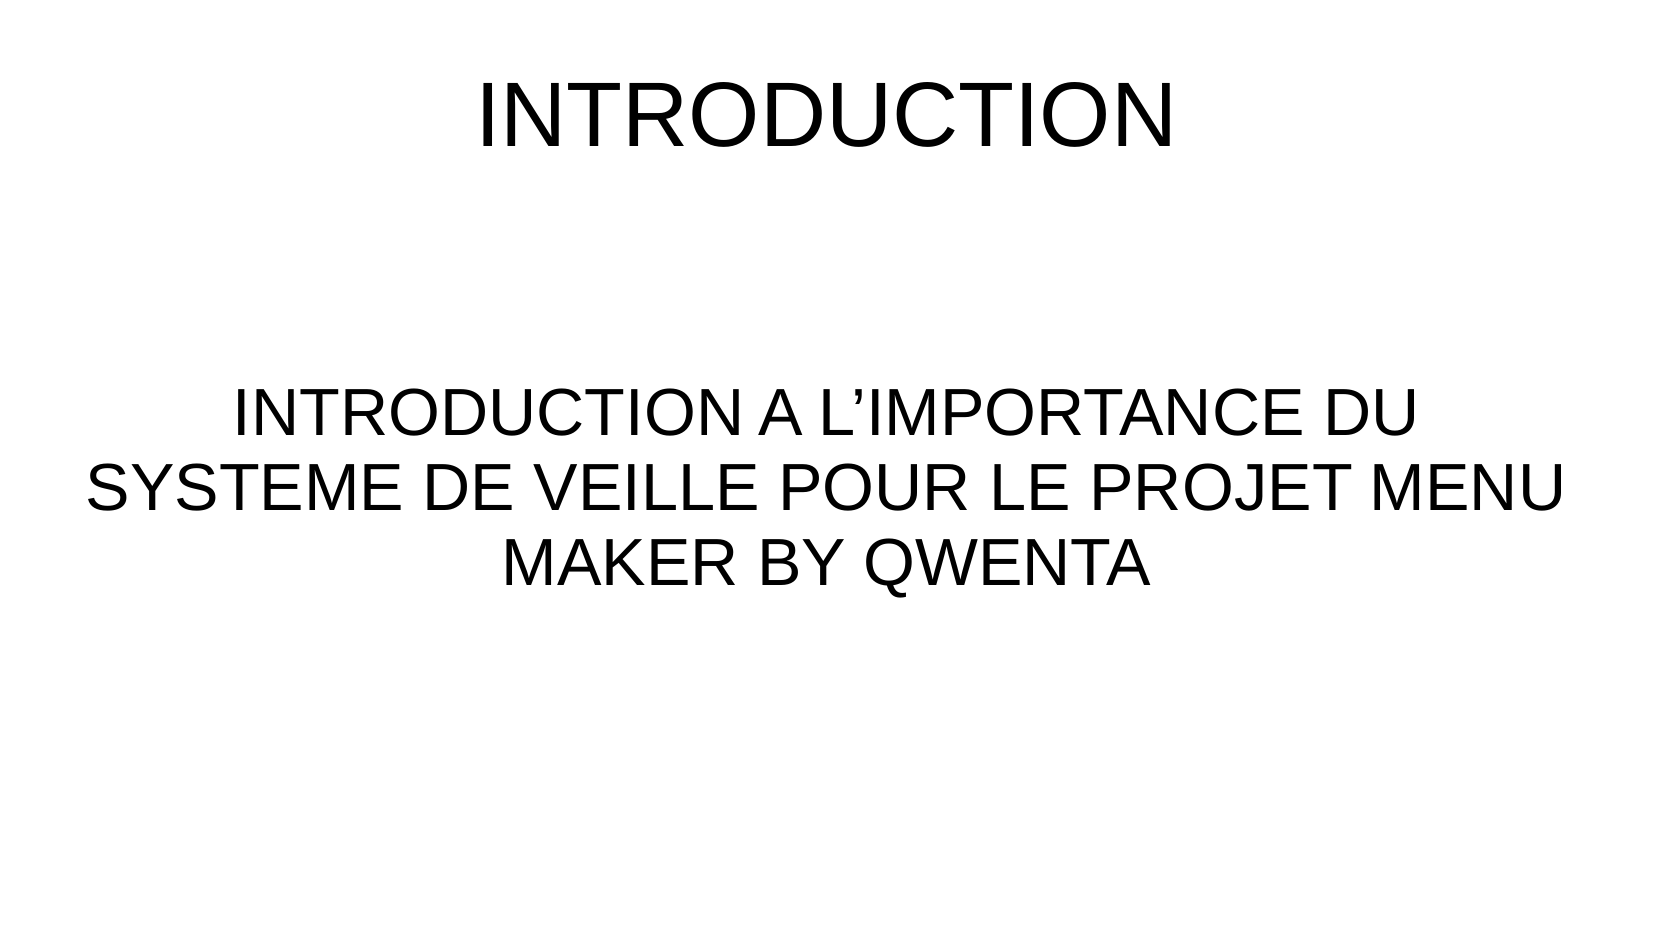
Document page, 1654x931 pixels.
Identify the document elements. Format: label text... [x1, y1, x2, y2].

title INTRODUCTION [82, 37, 1571, 193]
subtitle INTRODUCTION A L’IMPORTANCE DU SYSTEME DE VEILLE POUR LE PROJET MENU MAKER BY QWENTA [82, 217, 1571, 758]
